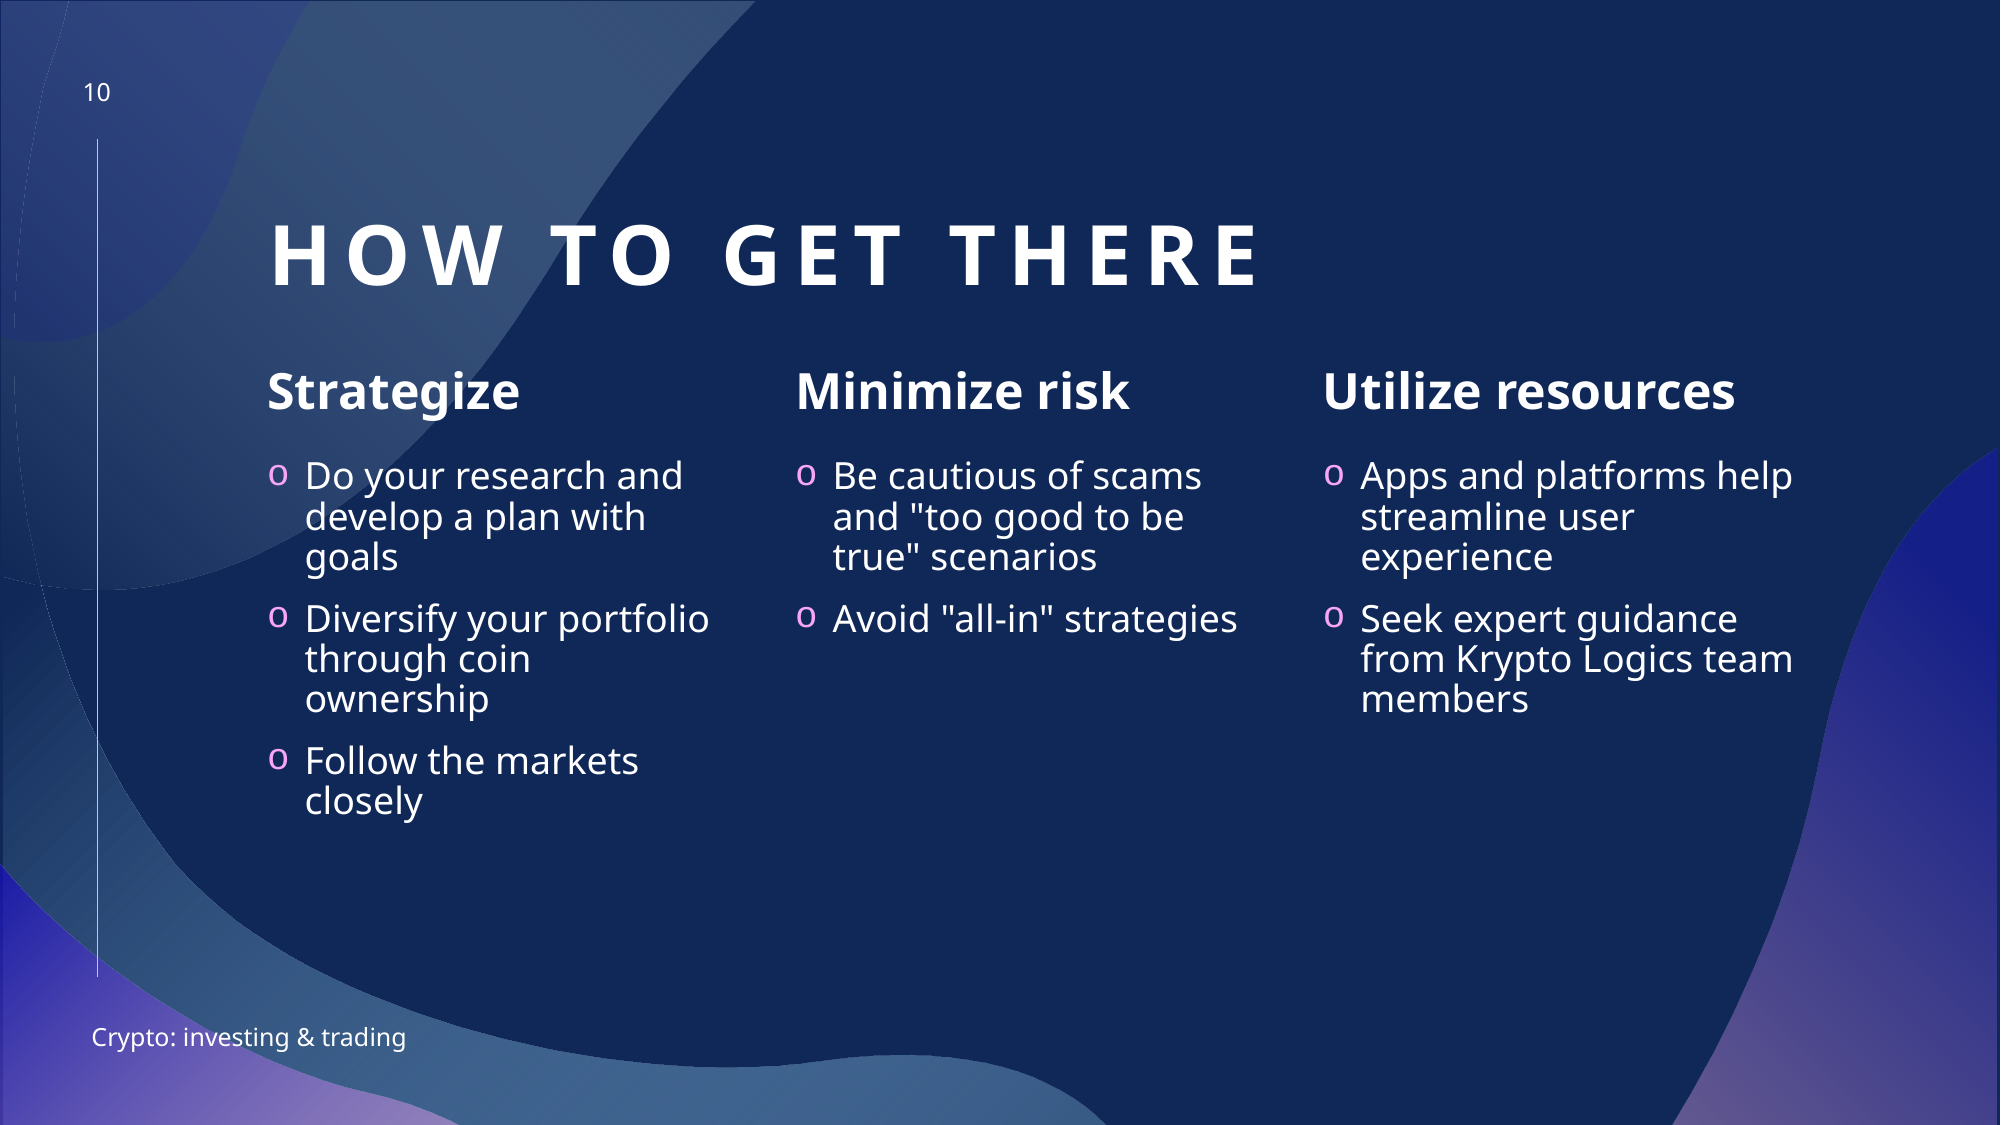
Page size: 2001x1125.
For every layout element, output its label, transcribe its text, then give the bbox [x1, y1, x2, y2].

list Utilize resources [1308, 358, 1793, 440]
title HOW TO GET THERE [253, 135, 1710, 311]
list Be cautious of scams and "too good to be true" scenarios Avoid "all-in" strategies [780, 450, 1265, 873]
list Strategize [251, 358, 737, 440]
list Apps and platforms help streamline user experience Seek expert guidance from Krypto Logics team members​ [1308, 450, 1812, 873]
list Do your research and develop a plan with goals Diversify your portfolio through coin ownership​ Follow the markets closely​ [251, 450, 737, 873]
list Minimize risk [780, 358, 1265, 440]
